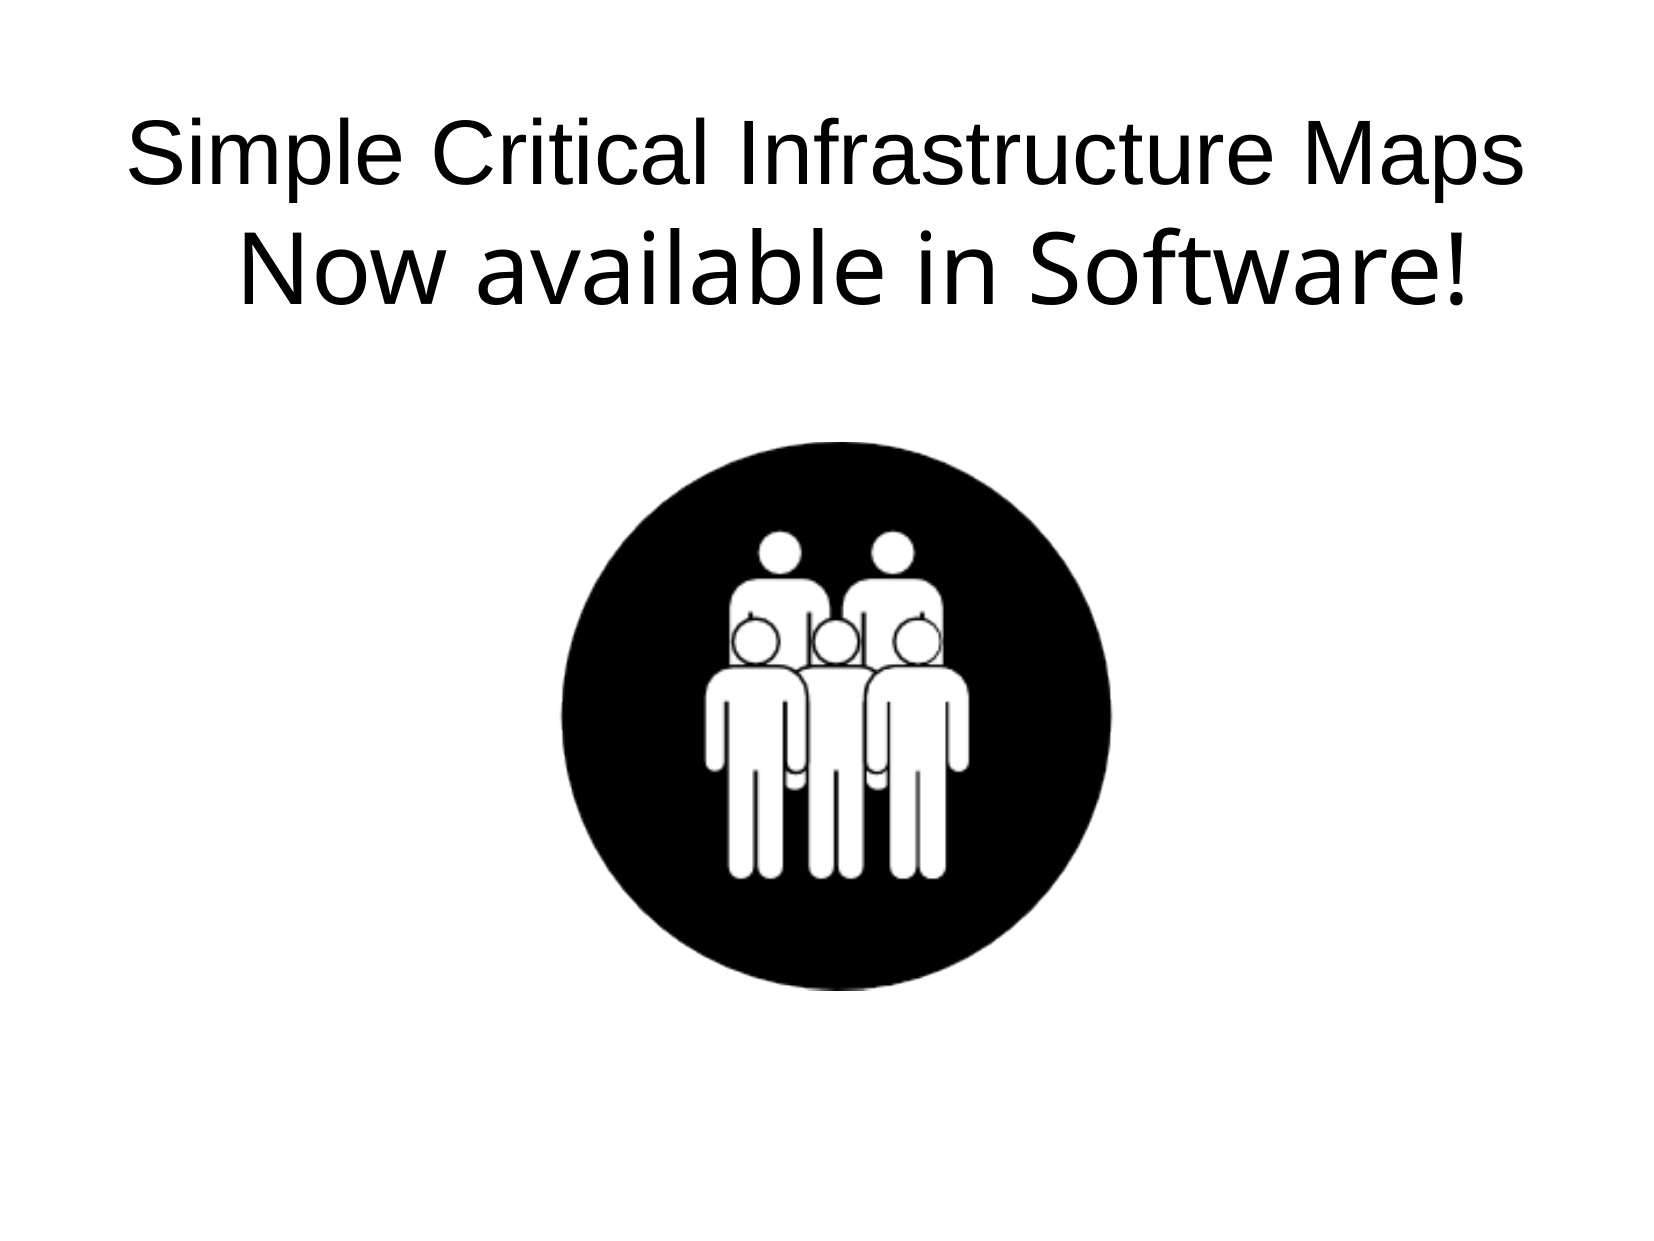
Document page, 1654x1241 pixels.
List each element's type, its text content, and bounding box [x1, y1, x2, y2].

picture [558, 442, 1123, 991]
subtitle Now available in Software! [200, 195, 1506, 562]
title Simple Critical Infrastructure Maps [82, 49, 1571, 257]
